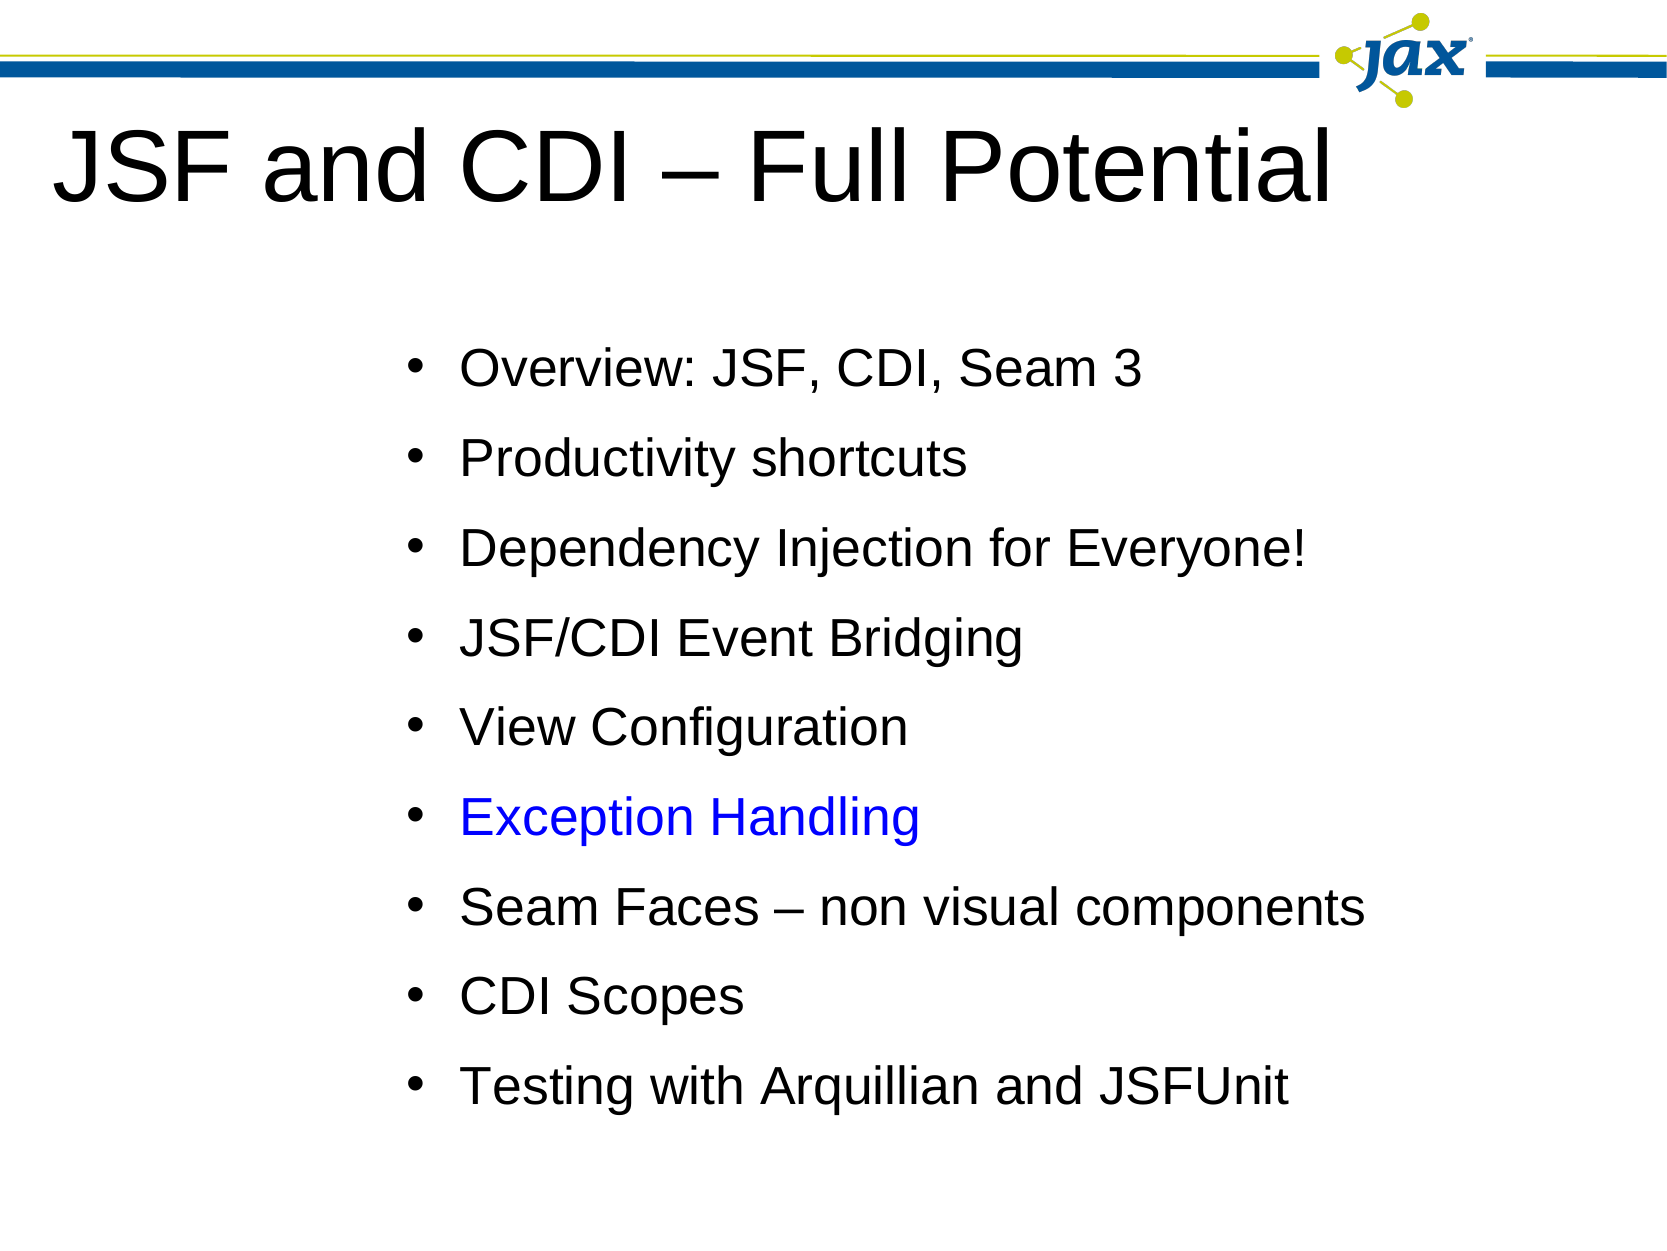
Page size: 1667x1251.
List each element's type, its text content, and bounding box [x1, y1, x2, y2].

picture [1335, 13, 1473, 91]
list Overview: JSF, CDI, Seam 3 Productivity shortcuts Dependency Injection for Everyone! JSF/CDI Event Bridging View Configuration Exception Handling Seam Faces – non visual components CDI Scopes Testing with Arquillian and JSFUnit [37, 300, 1613, 1126]
title JSF and CDI – Full Potential [37, 91, 1651, 230]
